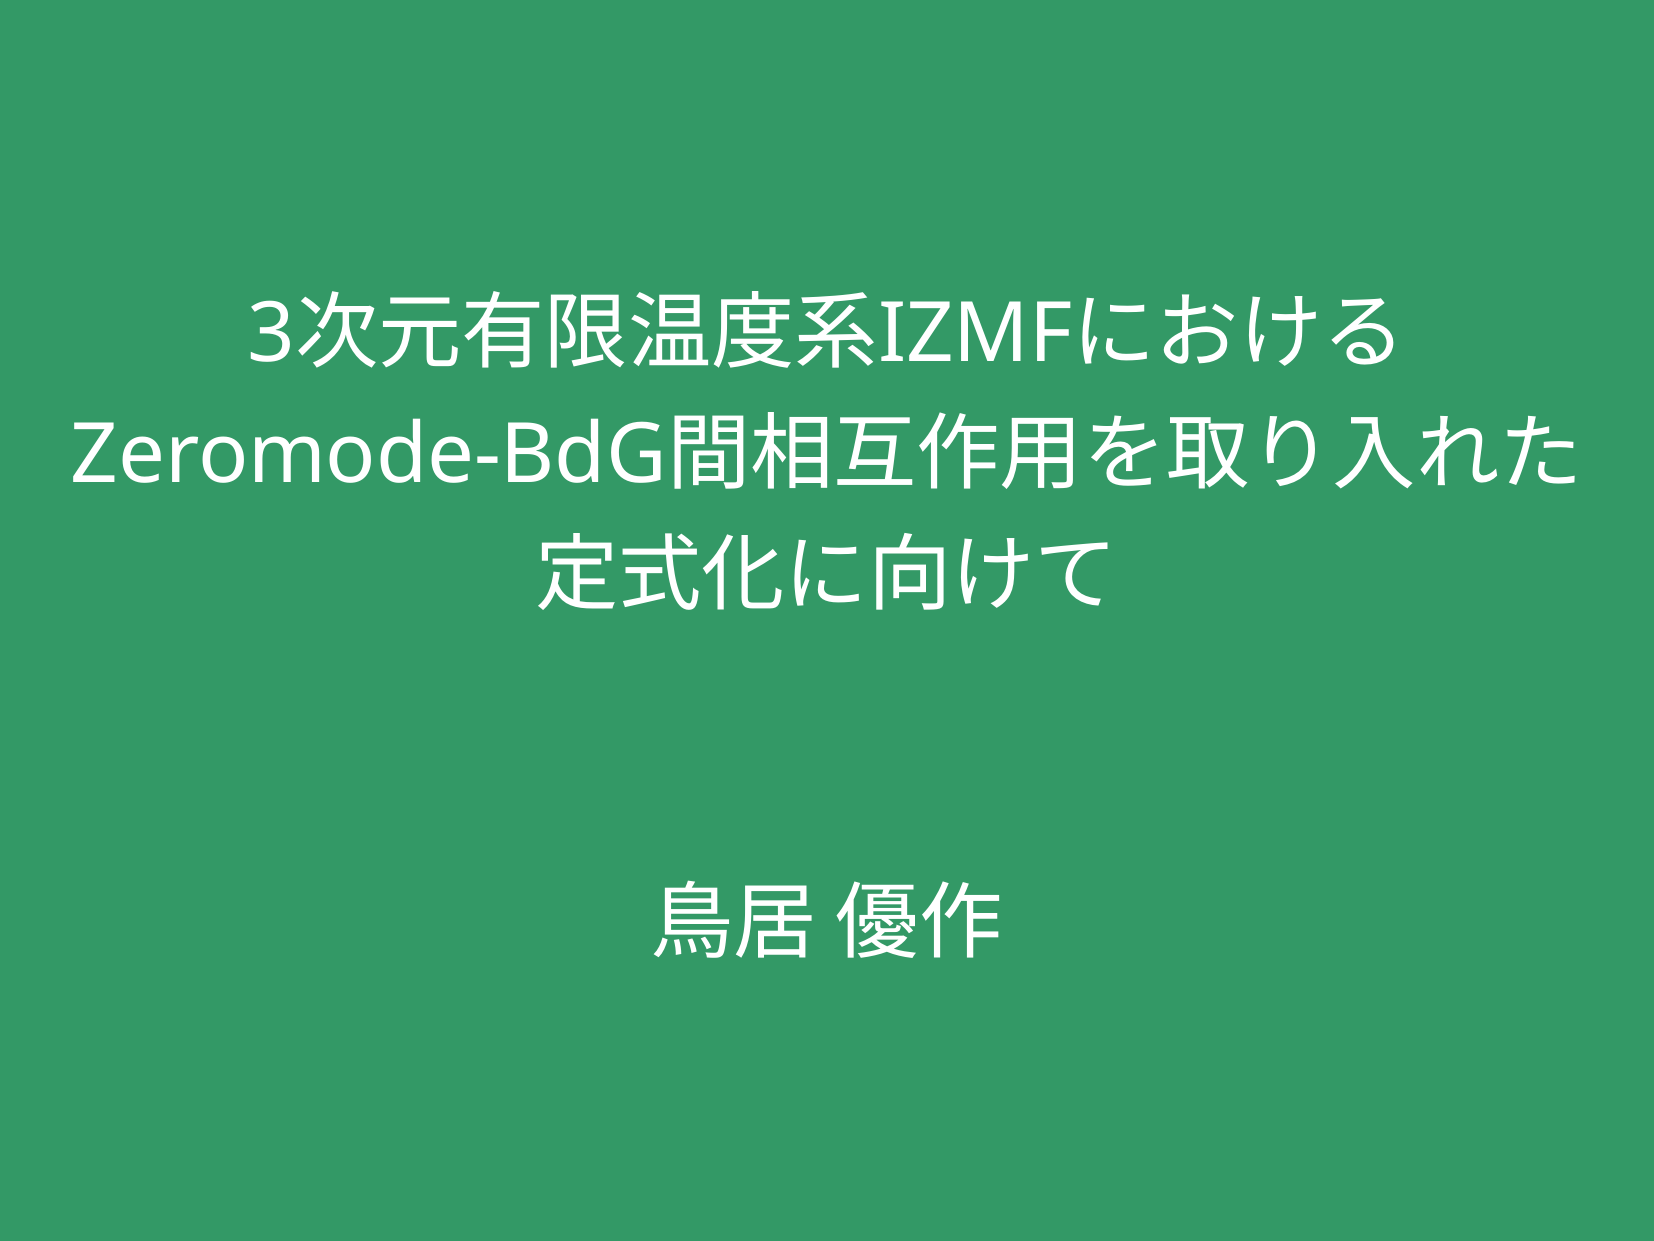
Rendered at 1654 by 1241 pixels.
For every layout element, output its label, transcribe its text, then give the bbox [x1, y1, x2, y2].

text_box 3次元有限温度系IZMFにおける Zeromode-BdG間相互作用を取り入れた 定式化に向けて 鳥居 優作 [0, 0, 1654, 1241]
